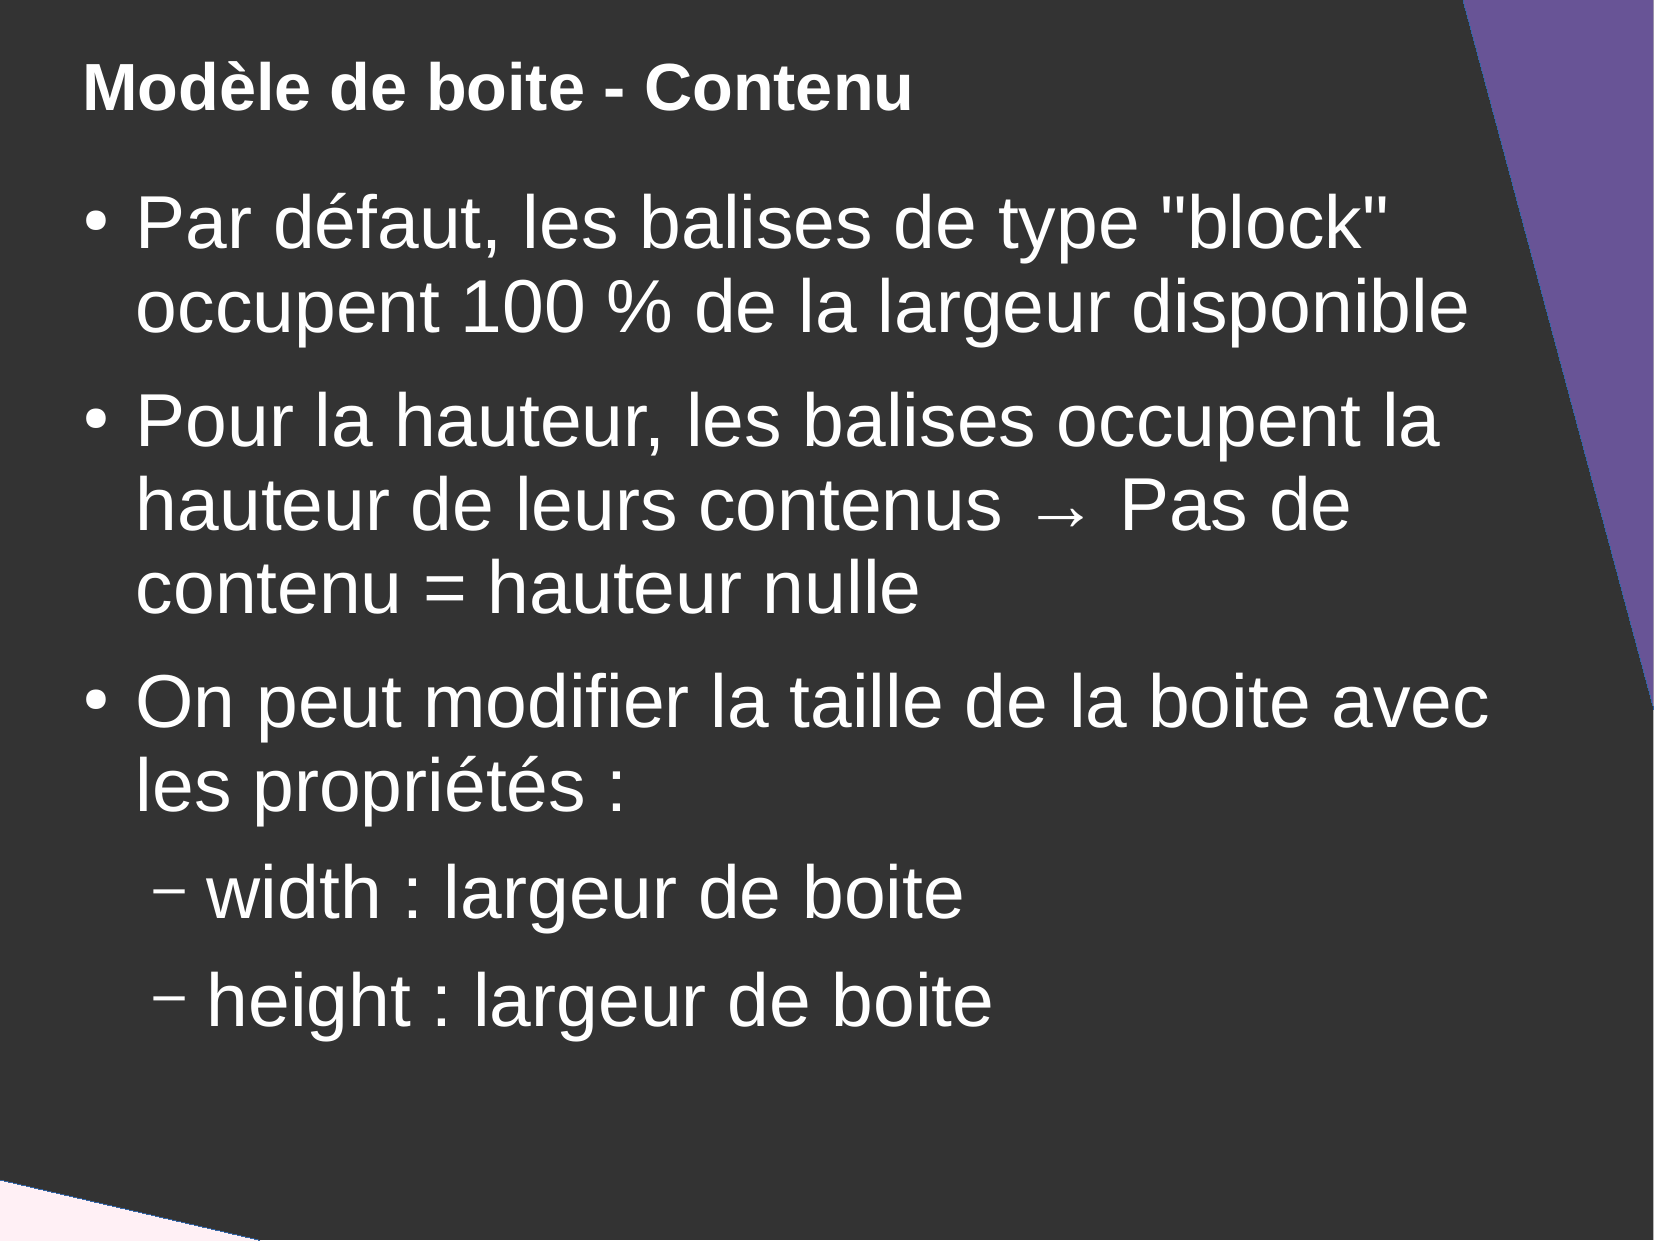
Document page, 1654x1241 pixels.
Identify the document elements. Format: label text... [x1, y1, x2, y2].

list Par défaut, les balises de type "block" occupent 100 % de la largeur disponible Pour la hauteur, les balises occupent la hauteur de leurs contenus → Pas de contenu = hauteur nulle On peut modifier la taille de la boite avec les propriétés : width : largeur de boite height : largeur de boite [64, 180, 1604, 1063]
title Modèle de boite - Contenu [82, 49, 1571, 130]
text_box [1463, 0, 1654, 710]
text_box [0, 1179, 264, 1241]
